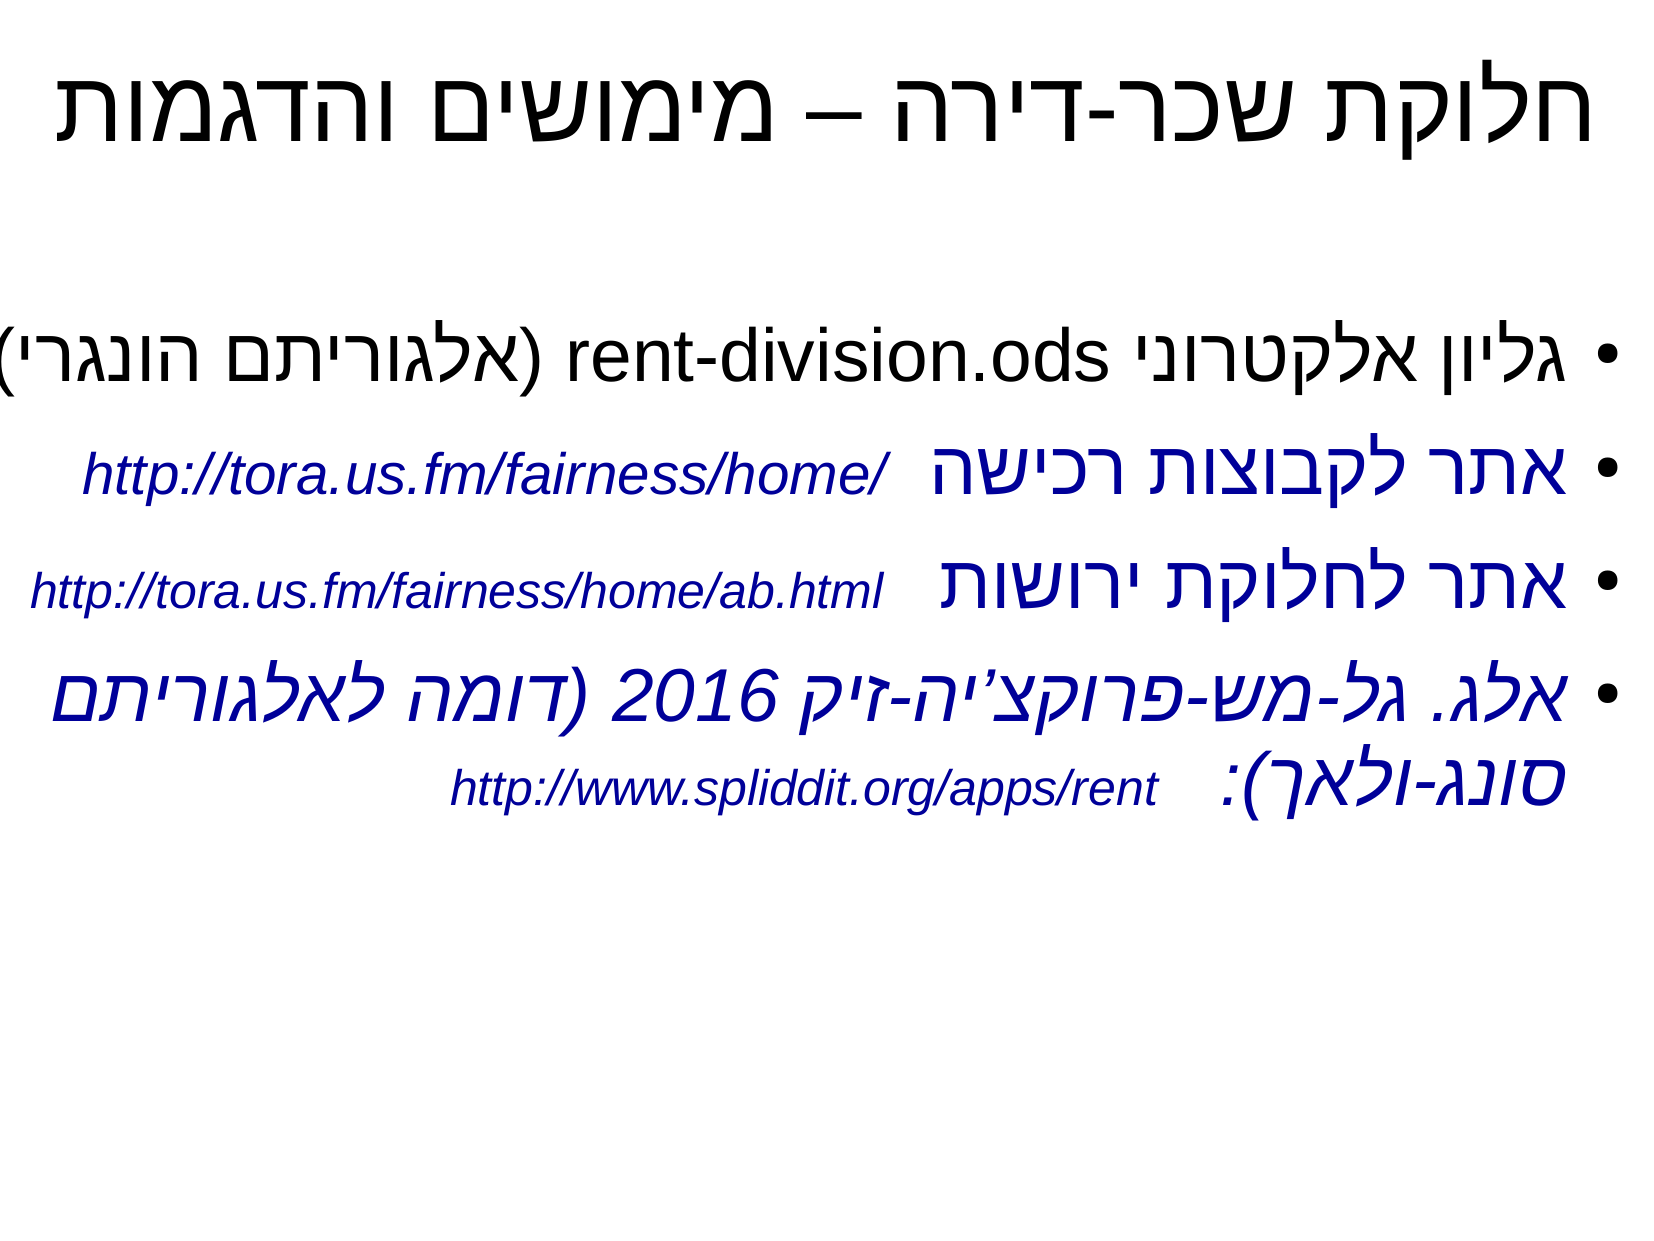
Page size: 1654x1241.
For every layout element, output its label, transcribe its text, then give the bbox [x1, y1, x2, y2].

list גליון אלקטרוני rent-division.ods (אלגוריתם הונגרי) אתר לקבוצות רכישה http://tora.us.fm/fairness/home/ אתר לחלוקת ירושות http://tora.us.fm/fairness/home/ab.html אלג. גל-מש-פרוקצ’יה-זיק 2016 (דומה לאלגוריתם סונג-ולאך): http://www.spliddit.org/apps/rent [0, 199, 1639, 1201]
title חלוקת שכר-דירה – מימושים והדגמות [0, 0, 1654, 213]
